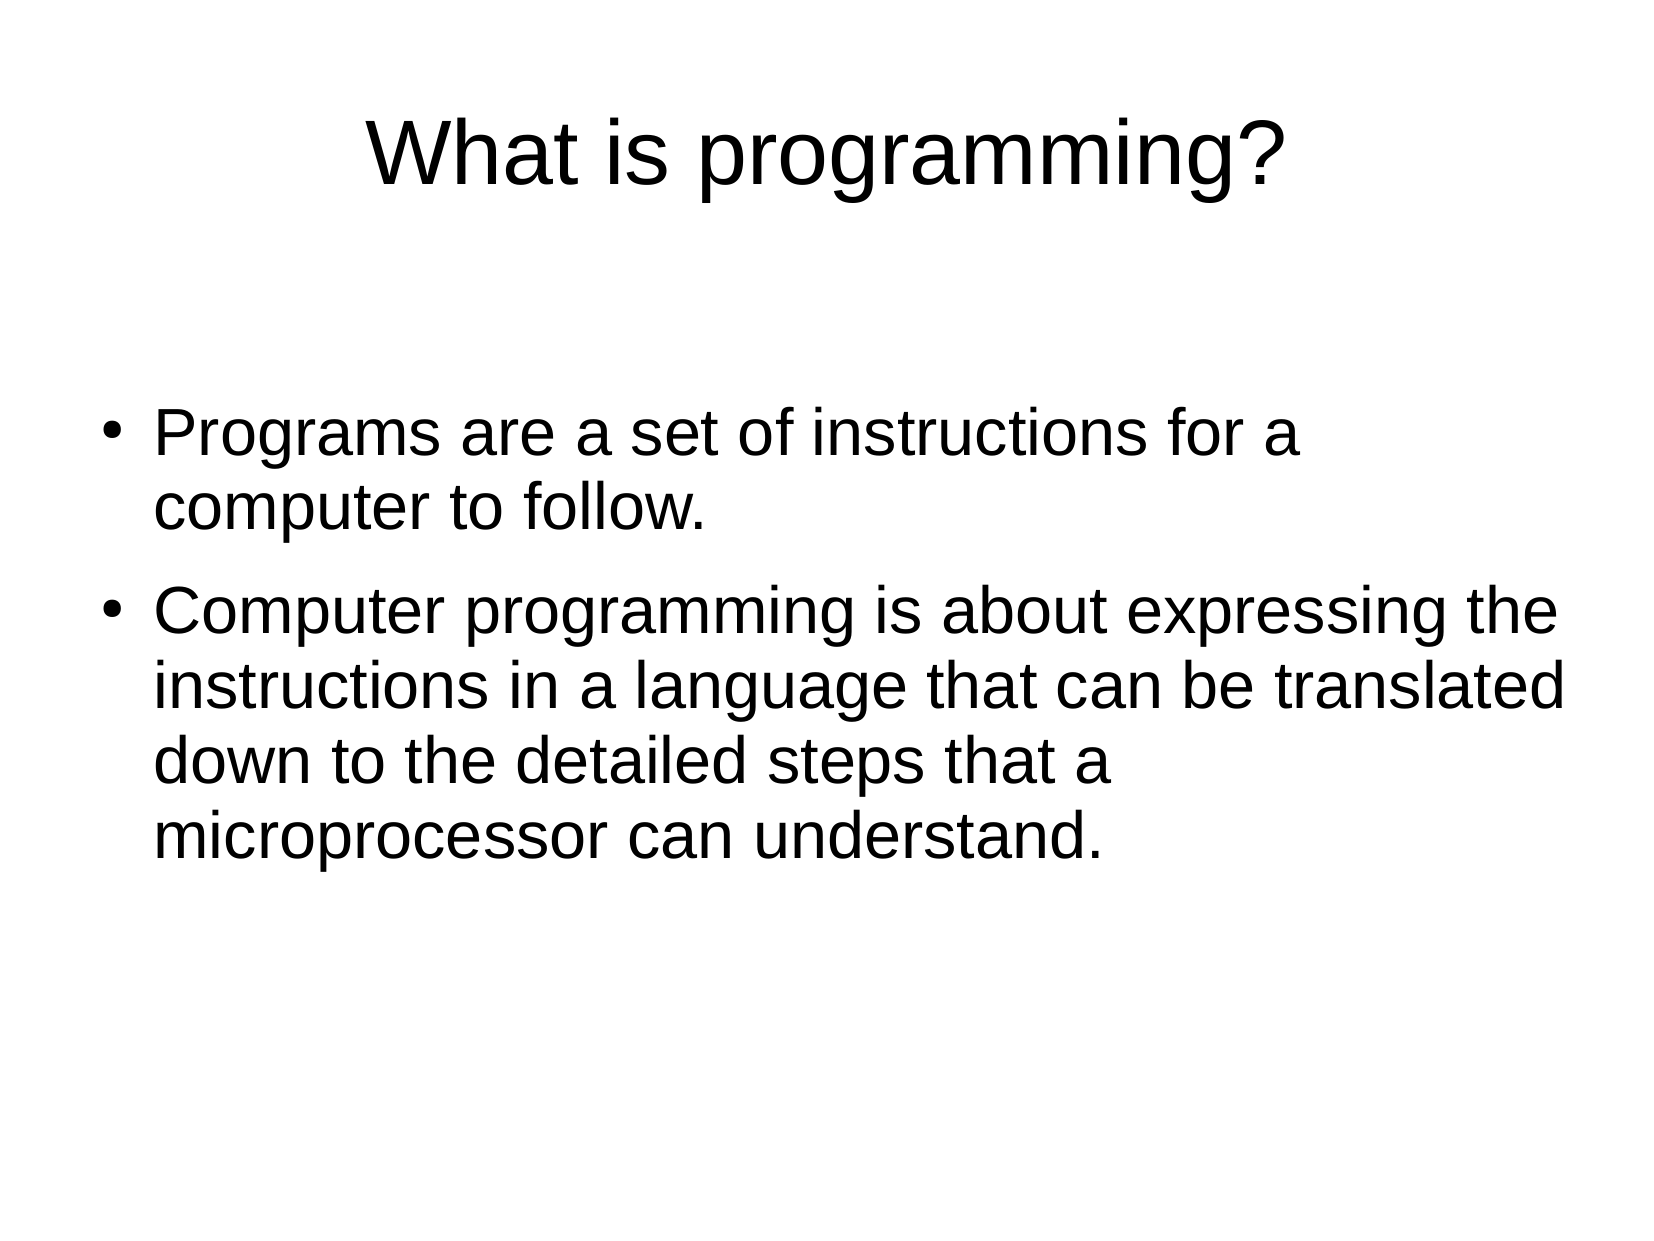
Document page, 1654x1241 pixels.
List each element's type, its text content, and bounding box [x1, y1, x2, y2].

title What is programming? [82, 49, 1571, 257]
list Programs are a set of instructions for a computer to follow. Computer programming is about expressing the instructions in a language that can be translated down to the detailed steps that a microprocessor can understand. [82, 290, 1571, 1010]
